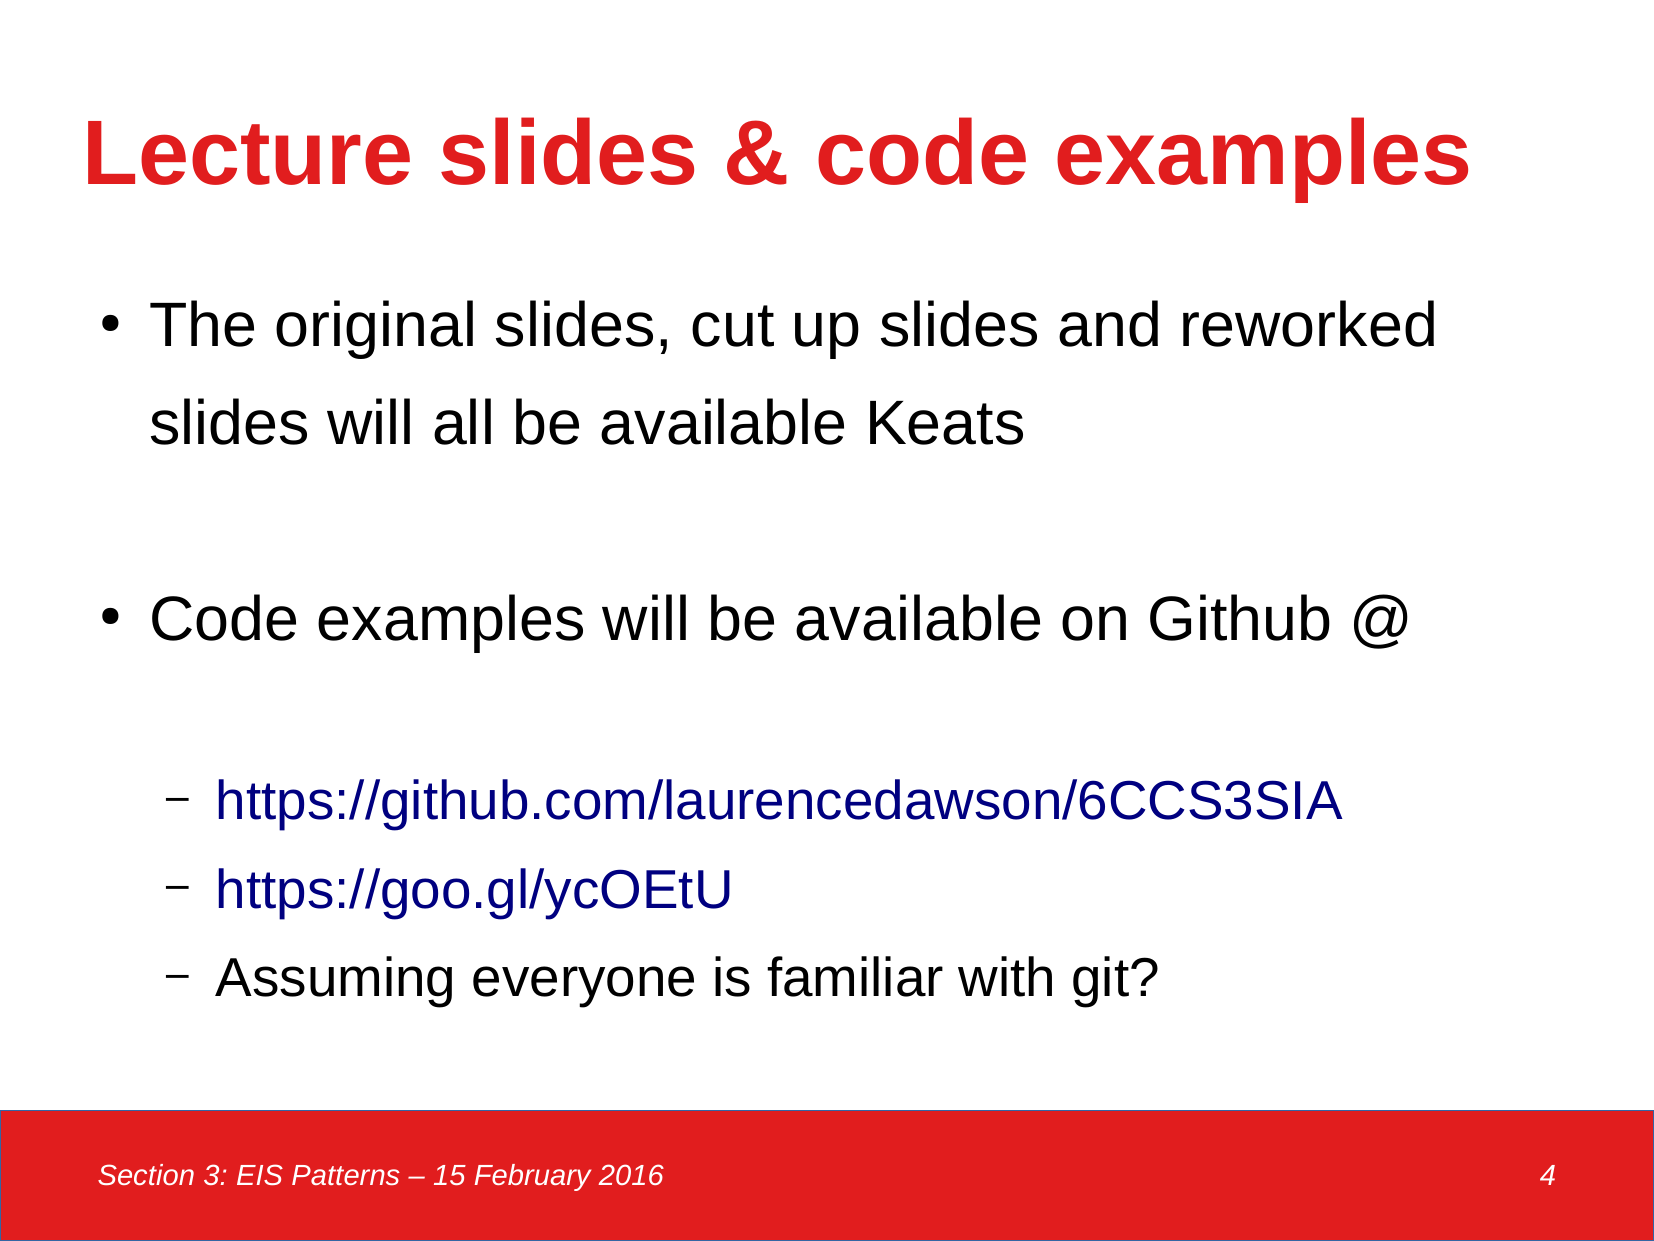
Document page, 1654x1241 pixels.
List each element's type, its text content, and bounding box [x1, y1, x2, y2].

list The original slides, cut up slides and reworked slides will all be available Keats Code examples will be available on Github @ https://github.com/laurencedawson/6CCS3SIA https://goo.gl/ycOEtU Assuming everyone is familiar with git? [82, 290, 1571, 1010]
title Lecture slides & code examples [82, 49, 1571, 257]
